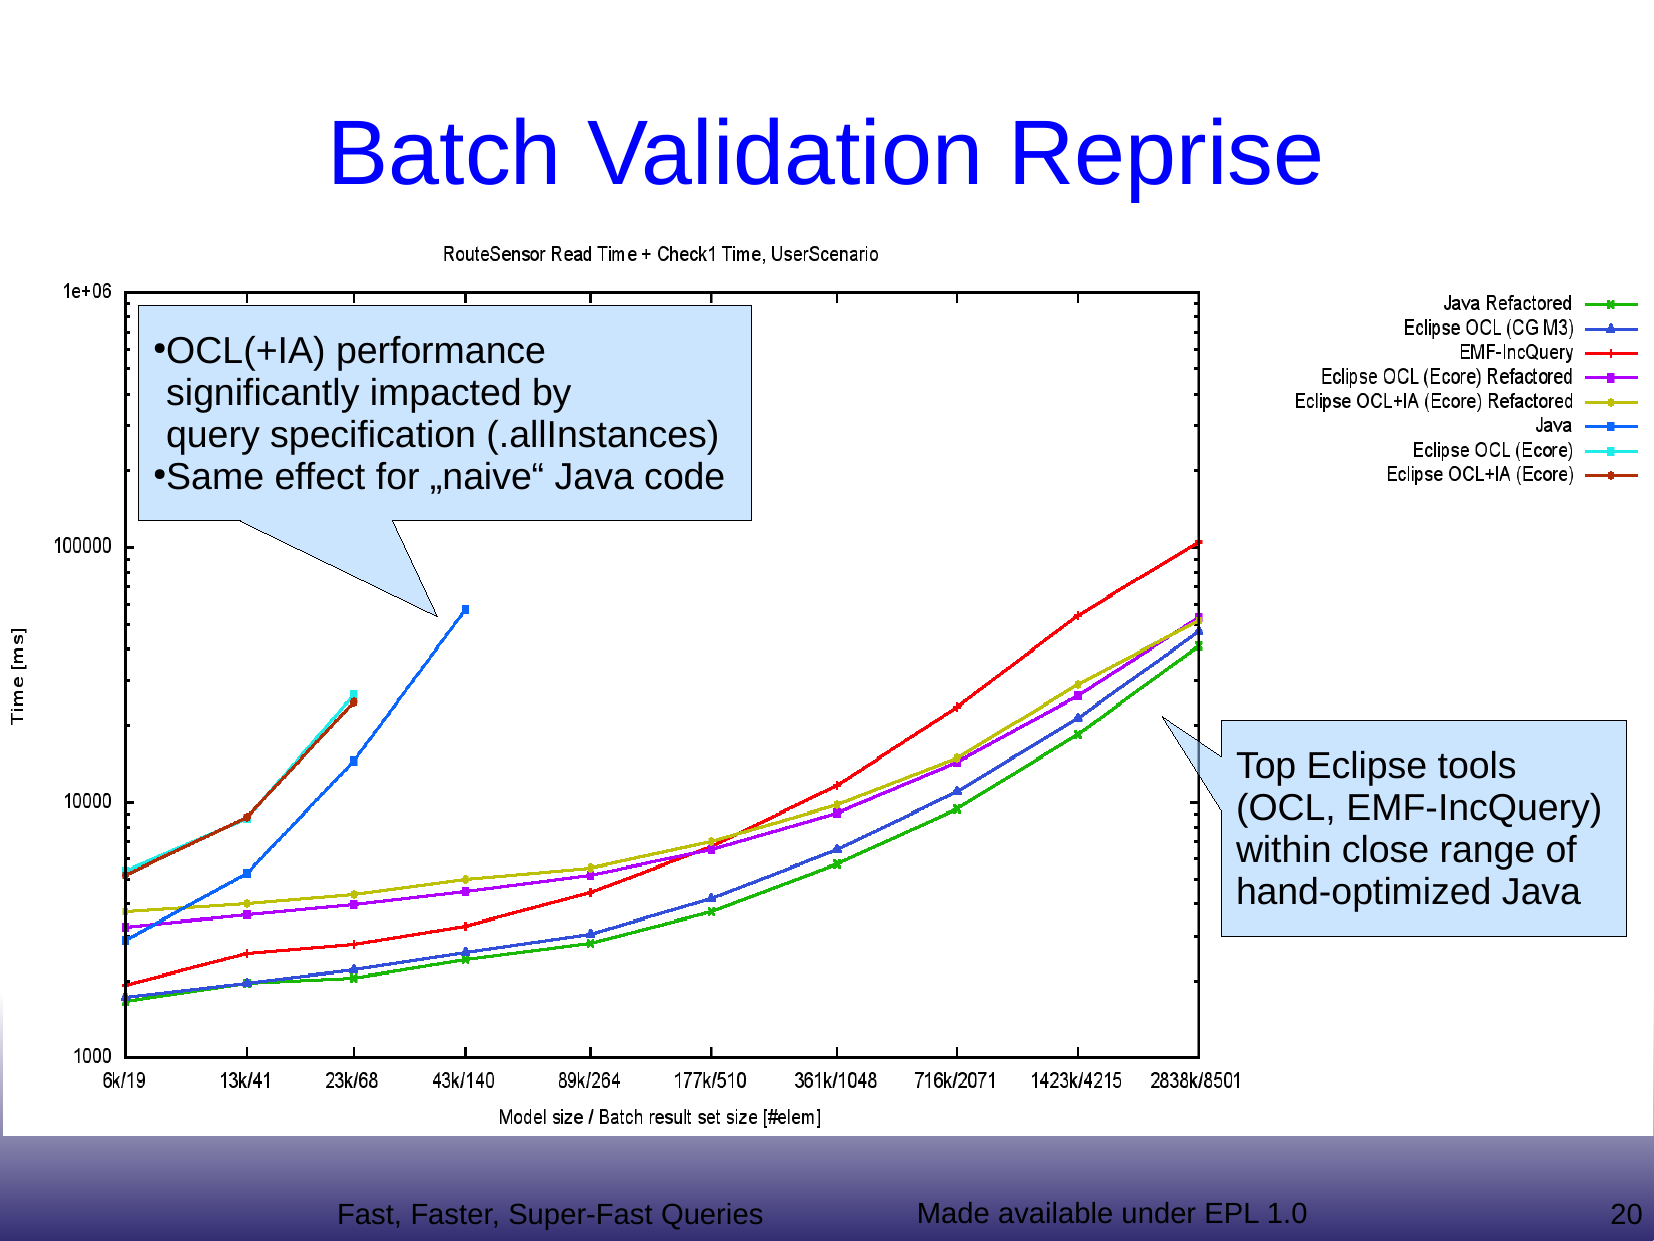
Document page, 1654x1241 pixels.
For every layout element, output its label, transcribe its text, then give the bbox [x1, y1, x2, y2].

text_box Top Eclipse tools (OCL, EMF-IncQuery) within close range of hand-optimized Java [1162, 716, 1627, 937]
text_box OCL(+IA) performance significantly impacted by query specification (.allInstances) Same effect for „naive“ Java code [138, 305, 752, 617]
picture [3, 219, 1654, 1136]
title Batch Validation Reprise [82, 49, 1571, 257]
